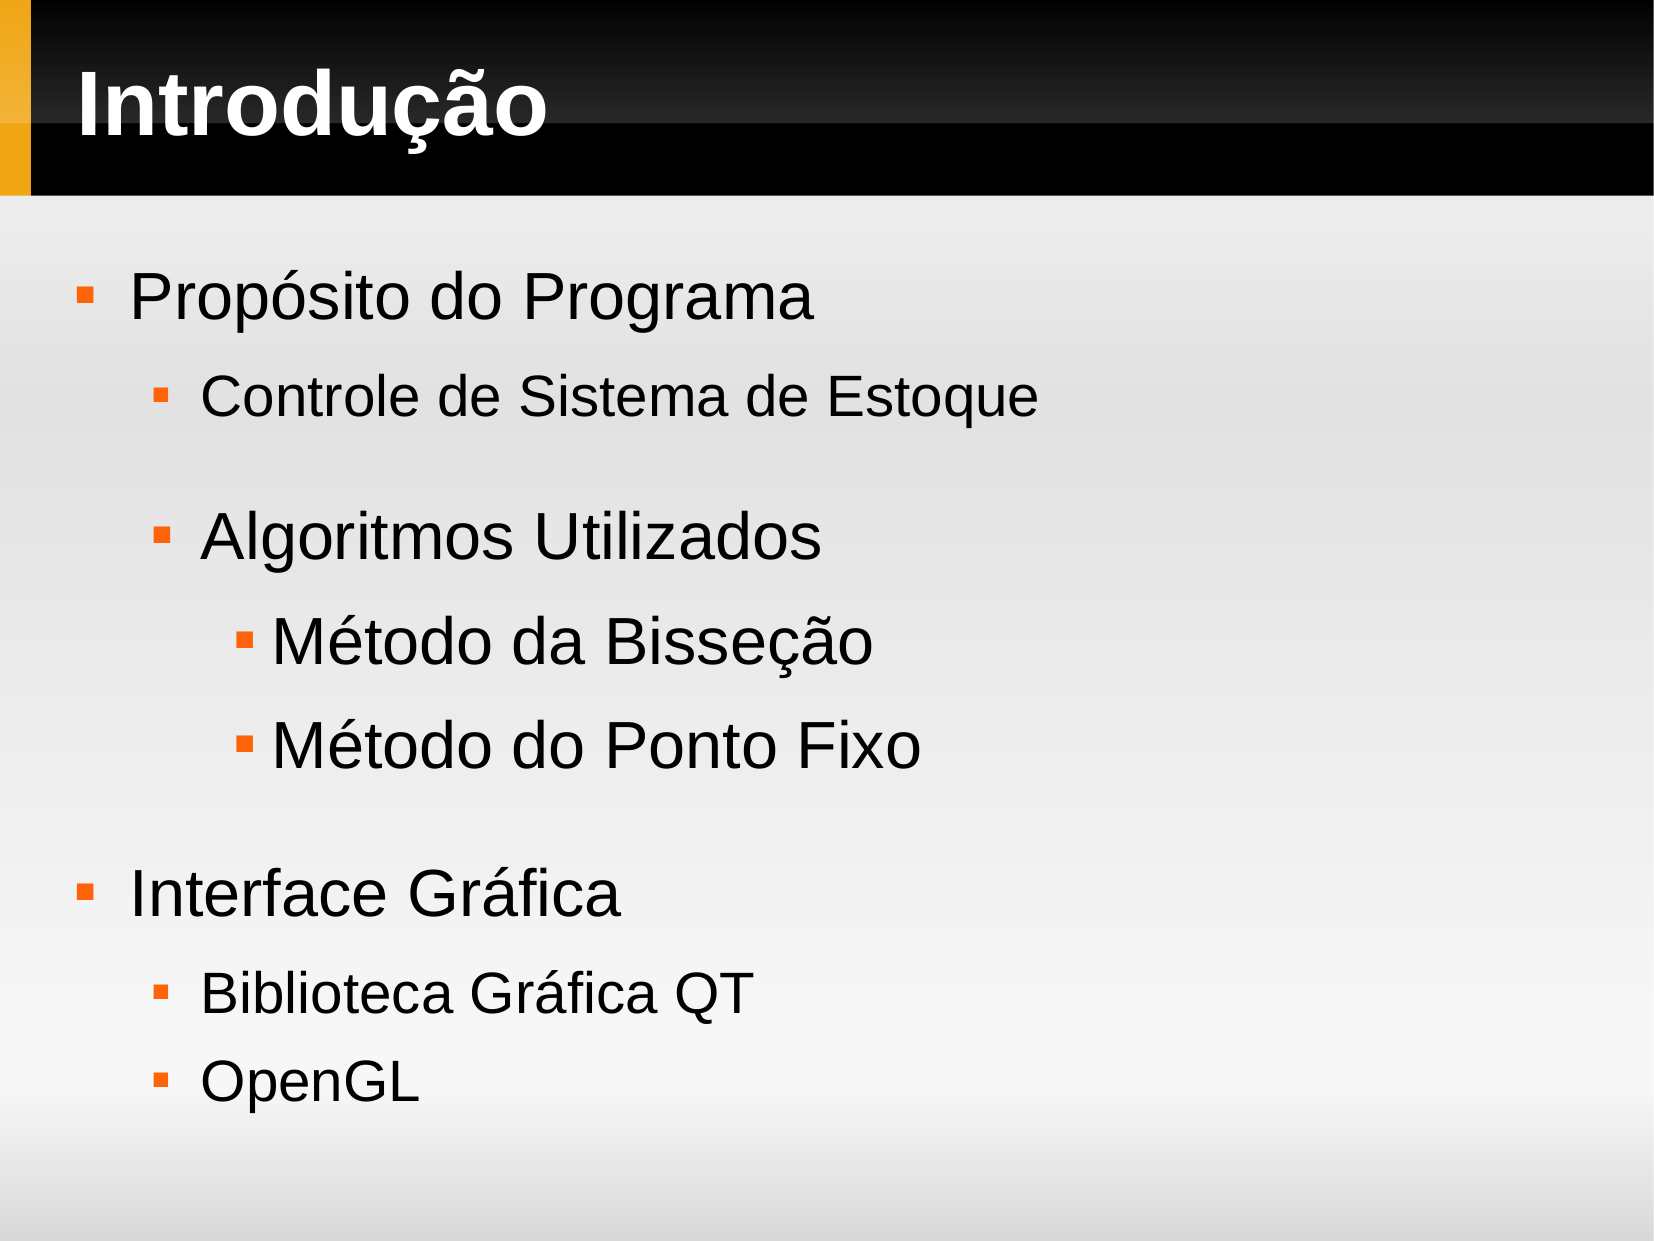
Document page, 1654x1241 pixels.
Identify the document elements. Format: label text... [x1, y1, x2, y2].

title Introdução [76, 0, 1565, 208]
text_box Algoritmos Utilizados Método da Bisseção Método do Ponto Fixo [59, 499, 1123, 783]
list Interface Gráfica Biblioteca Gráfica QT OpenGL [59, 856, 1565, 1129]
picture [0, 0, 1654, 1241]
list Propósito do Programa Controle de Sistema de Estoque [59, 259, 1565, 650]
